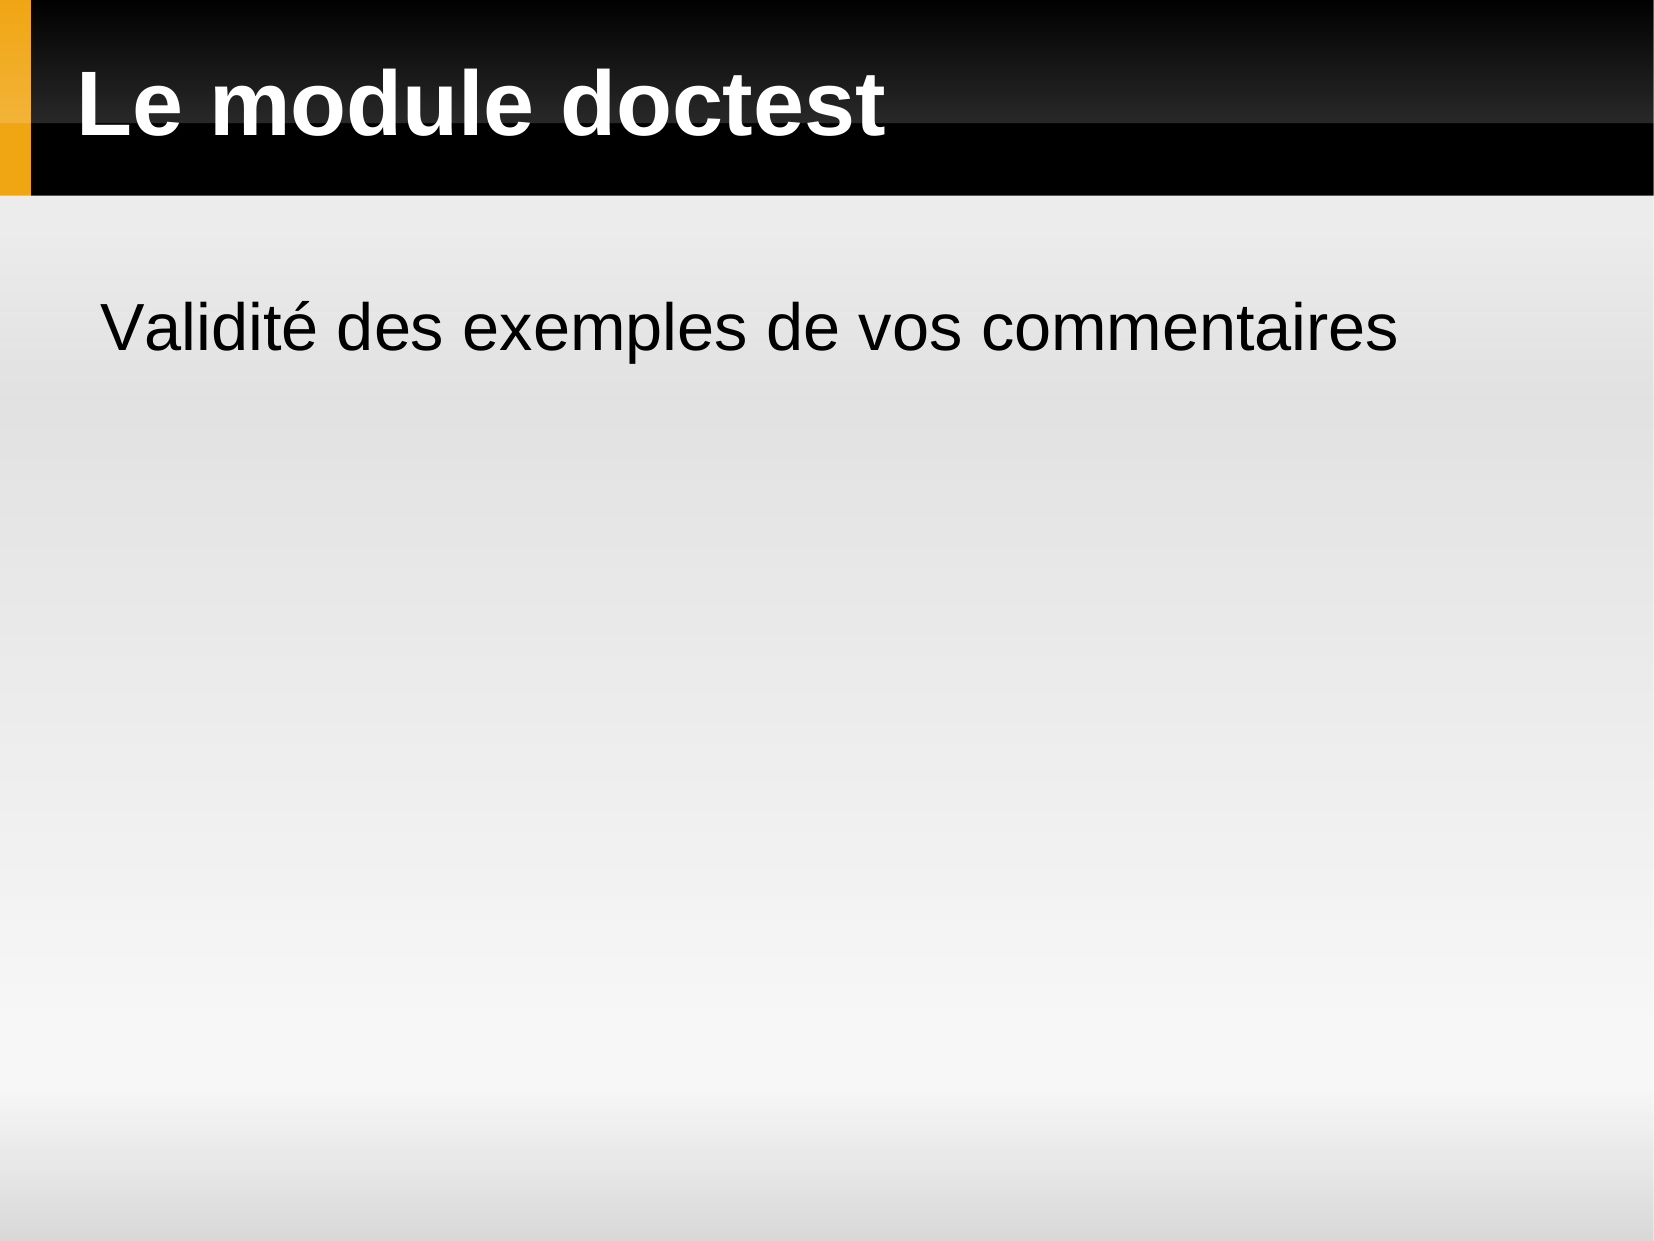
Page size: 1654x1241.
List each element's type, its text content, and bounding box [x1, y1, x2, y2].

title Le module doctest [76, 7, 1565, 200]
list Validité des exemples de vos commentaires [82, 290, 1571, 1094]
picture [0, 0, 1654, 1241]
